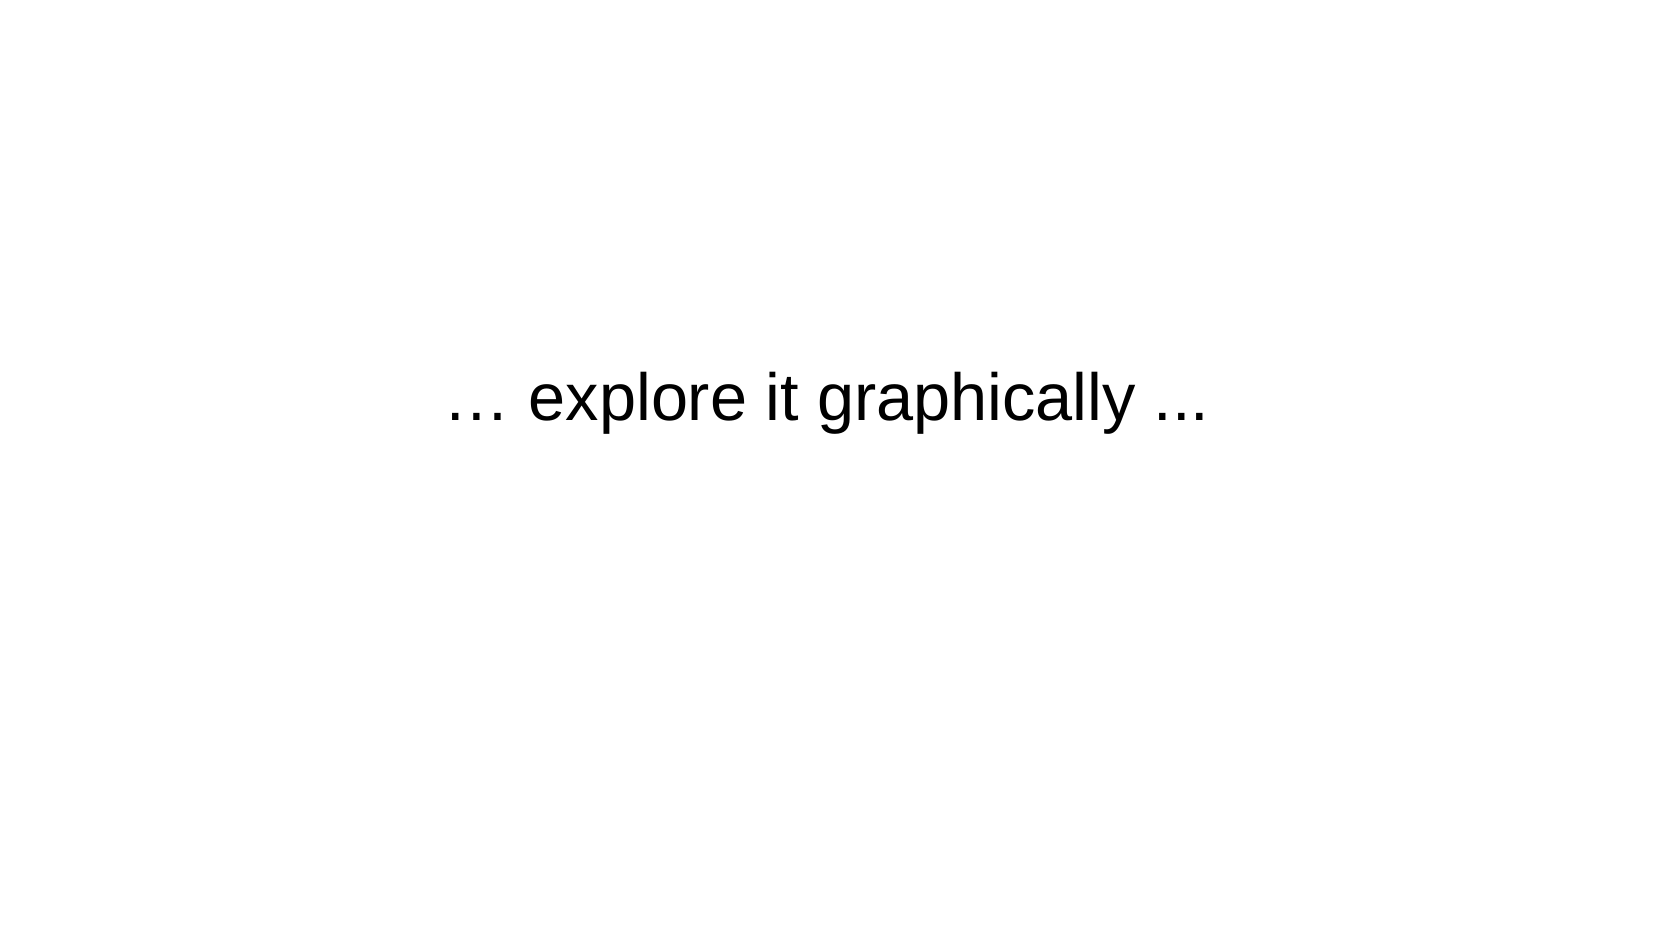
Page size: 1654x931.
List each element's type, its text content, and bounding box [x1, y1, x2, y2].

subtitle … explore it graphically ... [82, 37, 1571, 757]
